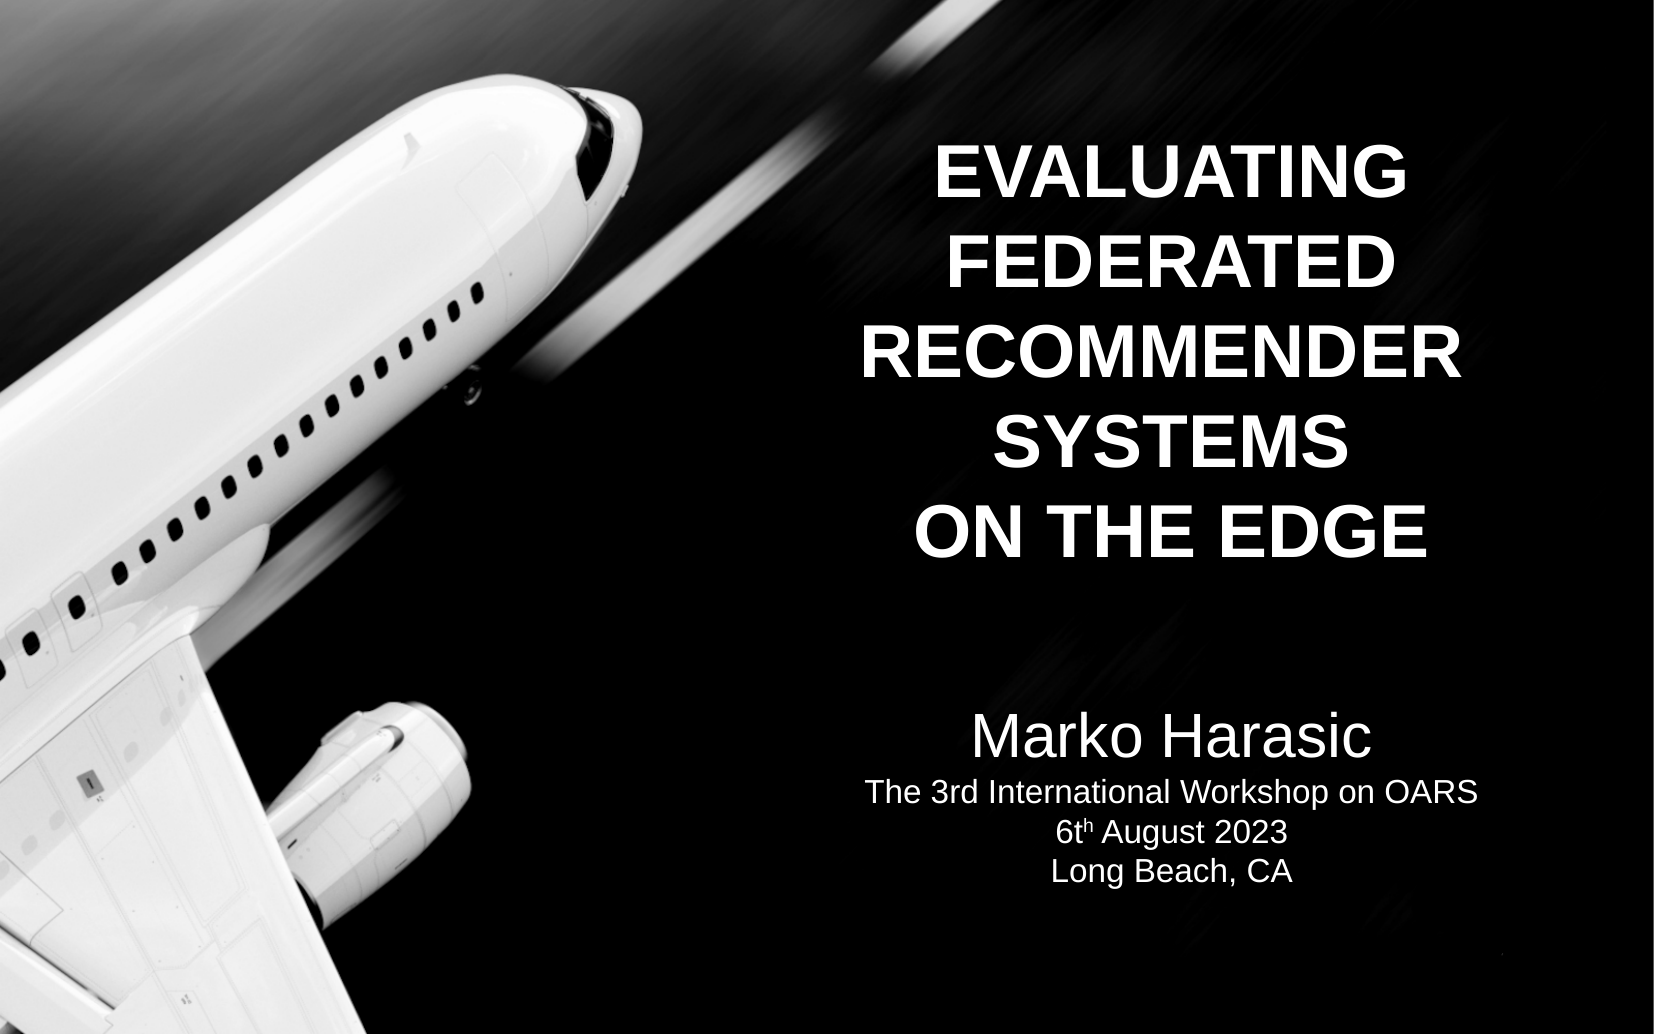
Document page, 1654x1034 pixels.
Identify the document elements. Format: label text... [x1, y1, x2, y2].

picture [0, 0, 1654, 1034]
title Evaluating federated recommender systems on the edge [727, 148, 1617, 547]
subtitle Marko Harasic The 3rd International Workshop on OARS 6th August 2023 Long Beach, CA [651, 600, 1654, 984]
